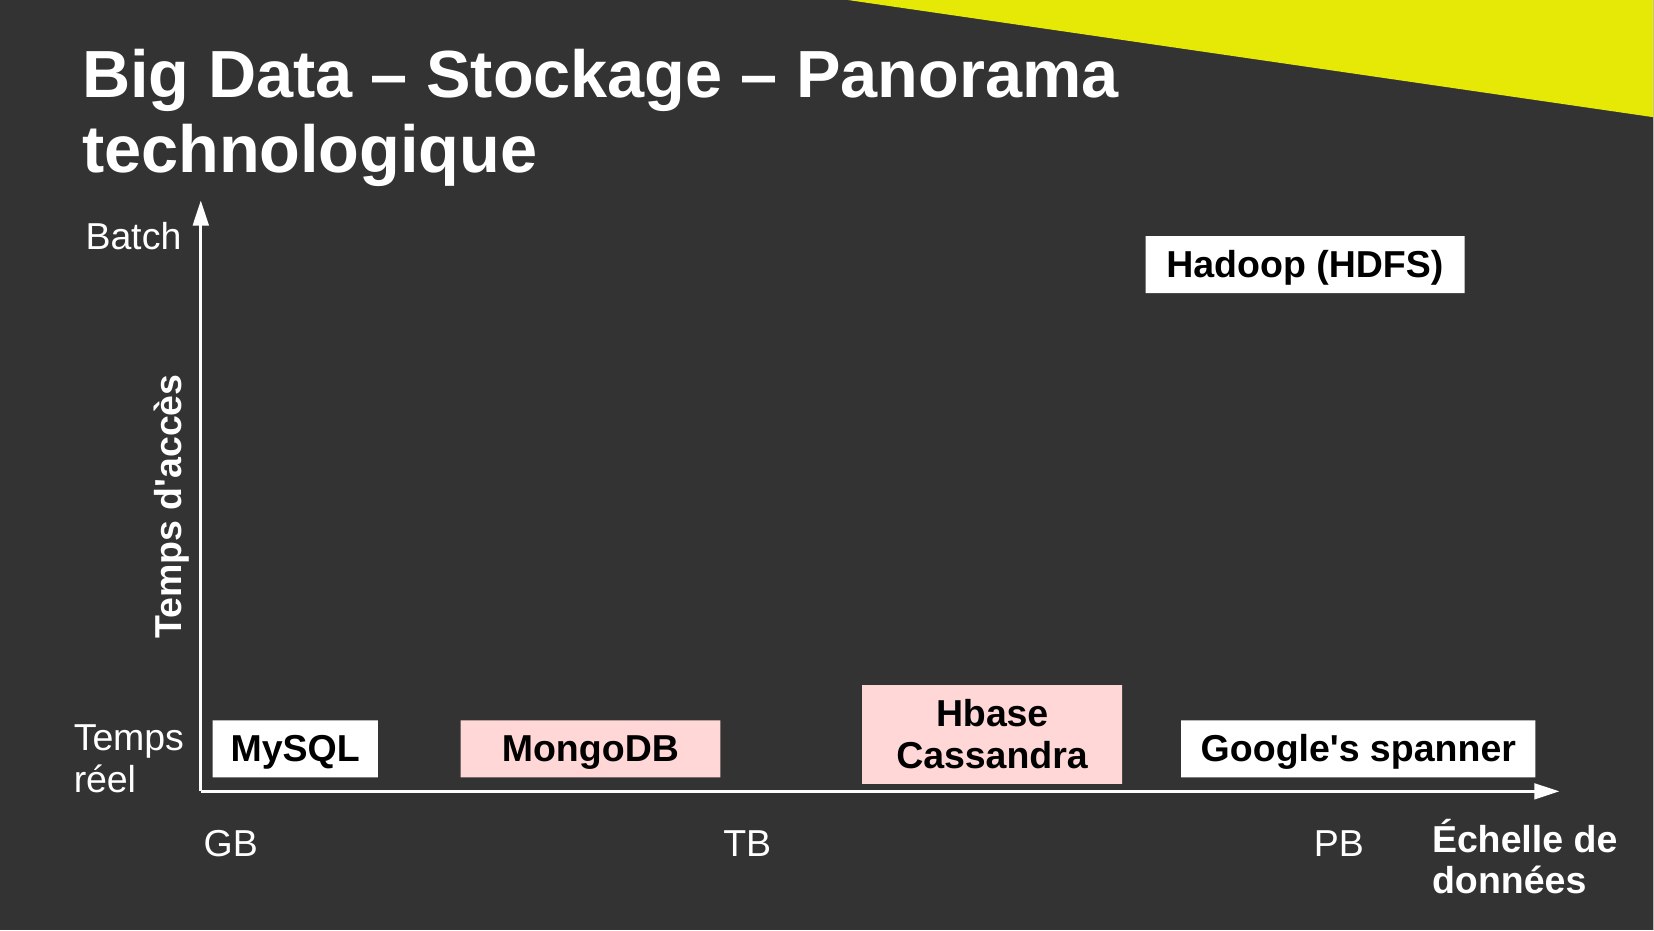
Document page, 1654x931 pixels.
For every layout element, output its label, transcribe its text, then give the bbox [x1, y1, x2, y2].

text_box Hadoop (HDFS) [1145, 236, 1465, 294]
text_box MongoDB [460, 720, 721, 778]
text_box [847, 0, 1654, 118]
text_box Google's spanner [1181, 720, 1536, 778]
text_box Temps d'accès [139, 323, 197, 690]
text_box MySQL [212, 720, 378, 778]
text_box TB [708, 814, 804, 872]
text_box Échelle de données [1417, 810, 1654, 910]
text_box Batch [70, 208, 225, 308]
text_box PB [1299, 814, 1394, 872]
text_box GB [188, 814, 284, 872]
title Big Data – Stockage – Panorama technologique [82, 37, 1571, 187]
text_box Hbase Cassandra [862, 685, 1123, 784]
text_box Temps réel [59, 708, 213, 808]
